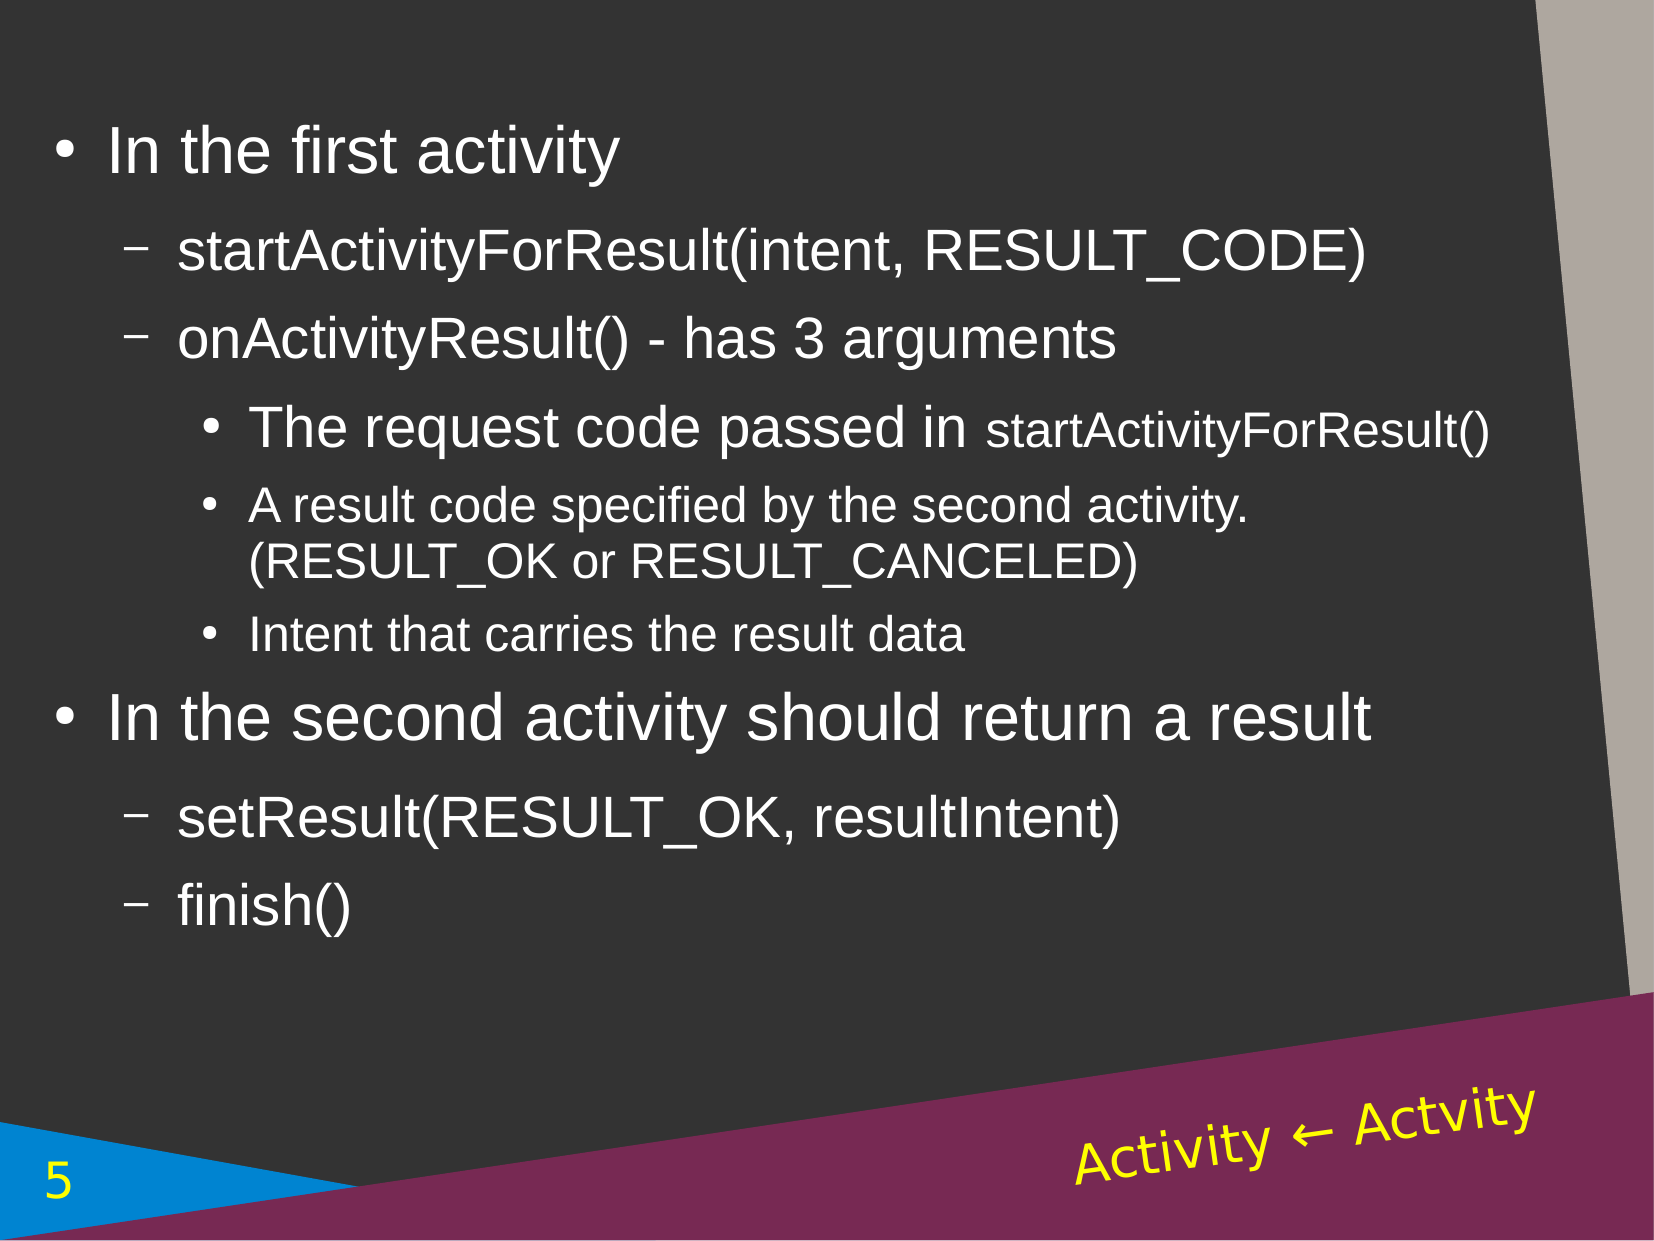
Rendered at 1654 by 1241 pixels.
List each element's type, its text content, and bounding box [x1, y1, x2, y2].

title Activity ← Actvity [956, 995, 1654, 1241]
list In the first activity startActivityForResult(intent, RESULT_CODE) onActivityResult() - has 3 arguments The request code passed in startActivityForResult() A result code specified by the second activity. (RESULT_OK or RESULT_CANCELED) Intent that carries the result data In the second activity should return a result setResult(RESULT_OK, resultIntent) finish() [35, 59, 1524, 993]
